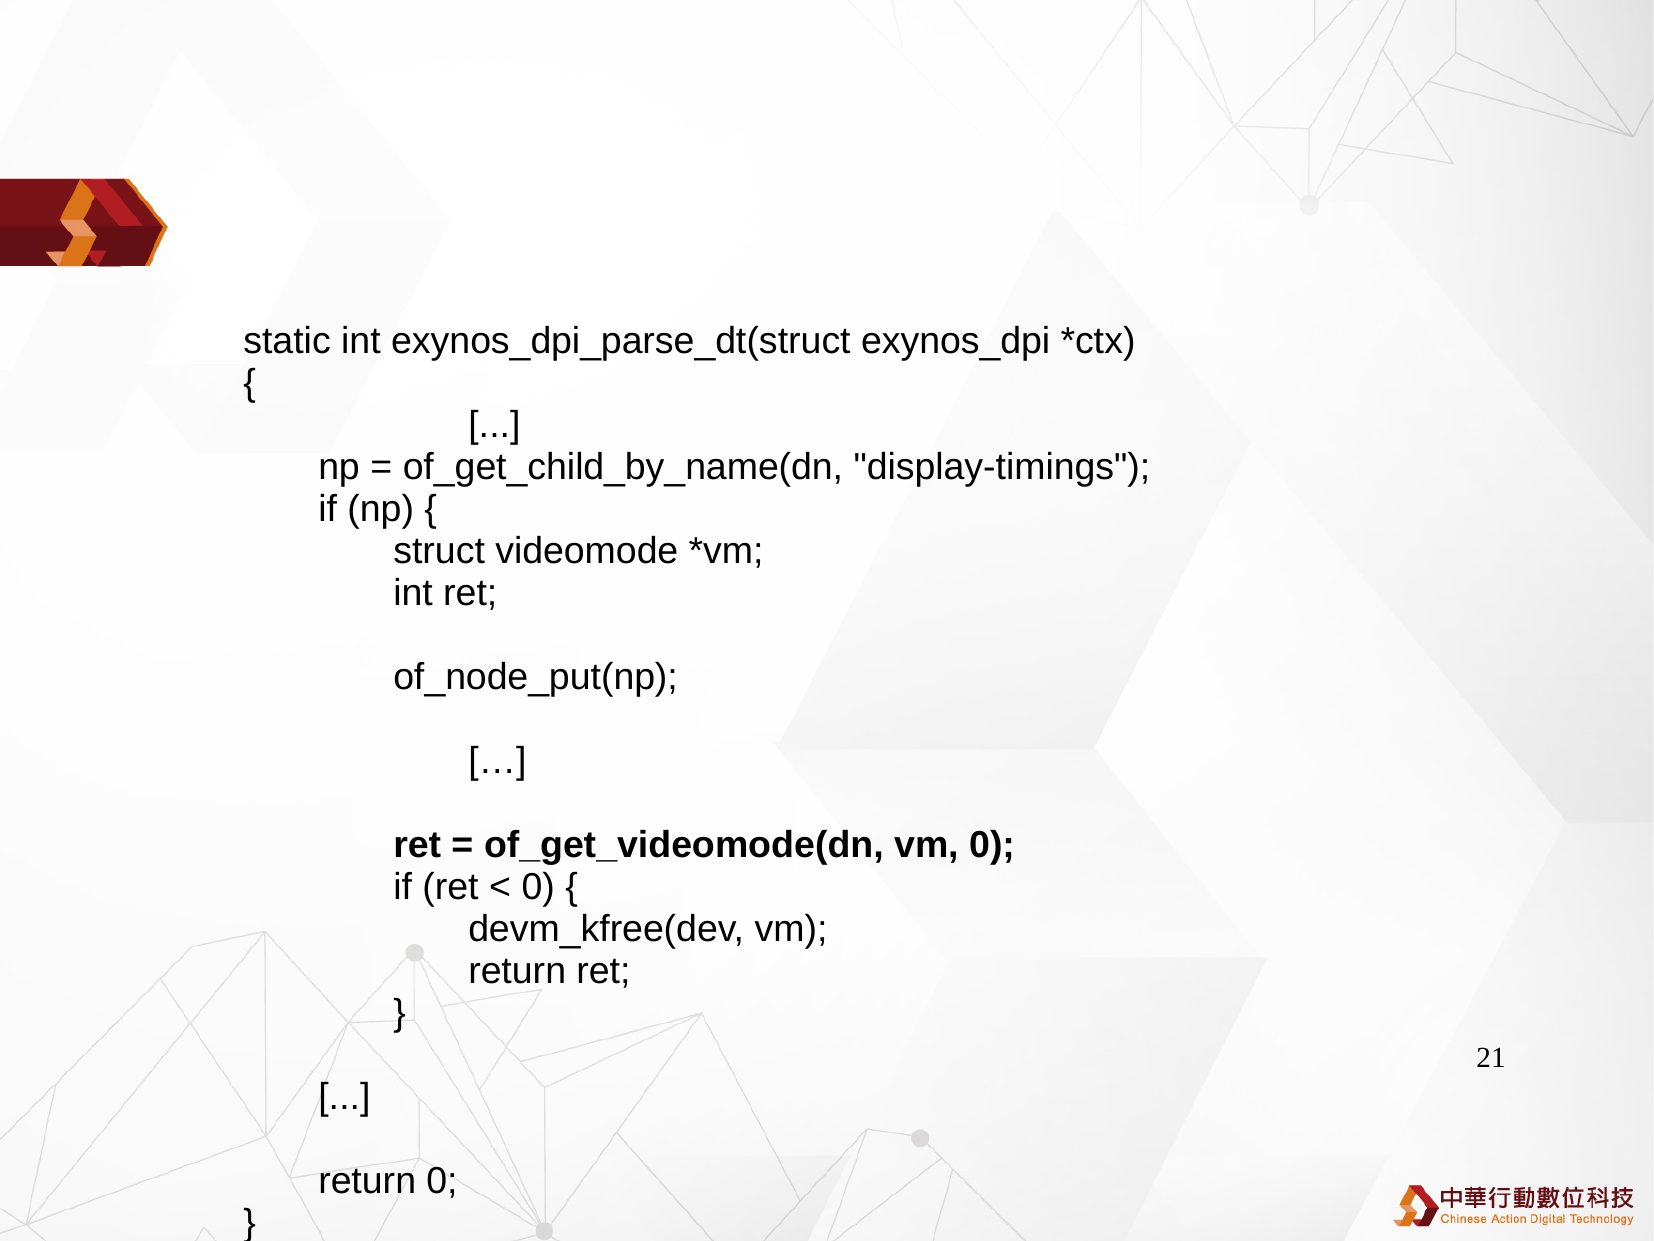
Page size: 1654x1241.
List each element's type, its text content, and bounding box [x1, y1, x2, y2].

picture [0, 0, 1654, 1241]
text_box static int exynos_dpi_parse_dt(struct exynos_dpi *ctx) { [...] np = of_get_child_by_name(dn, "display-timings"); if (np) { struct videomode *vm; int ret; of_node_put(np); […] ret = of_get_videomode(dn, vm, 0); if (ret < 0) { devm_kfree(dev, vm); return ret; } [...] return 0; } [228, 312, 1381, 1241]
